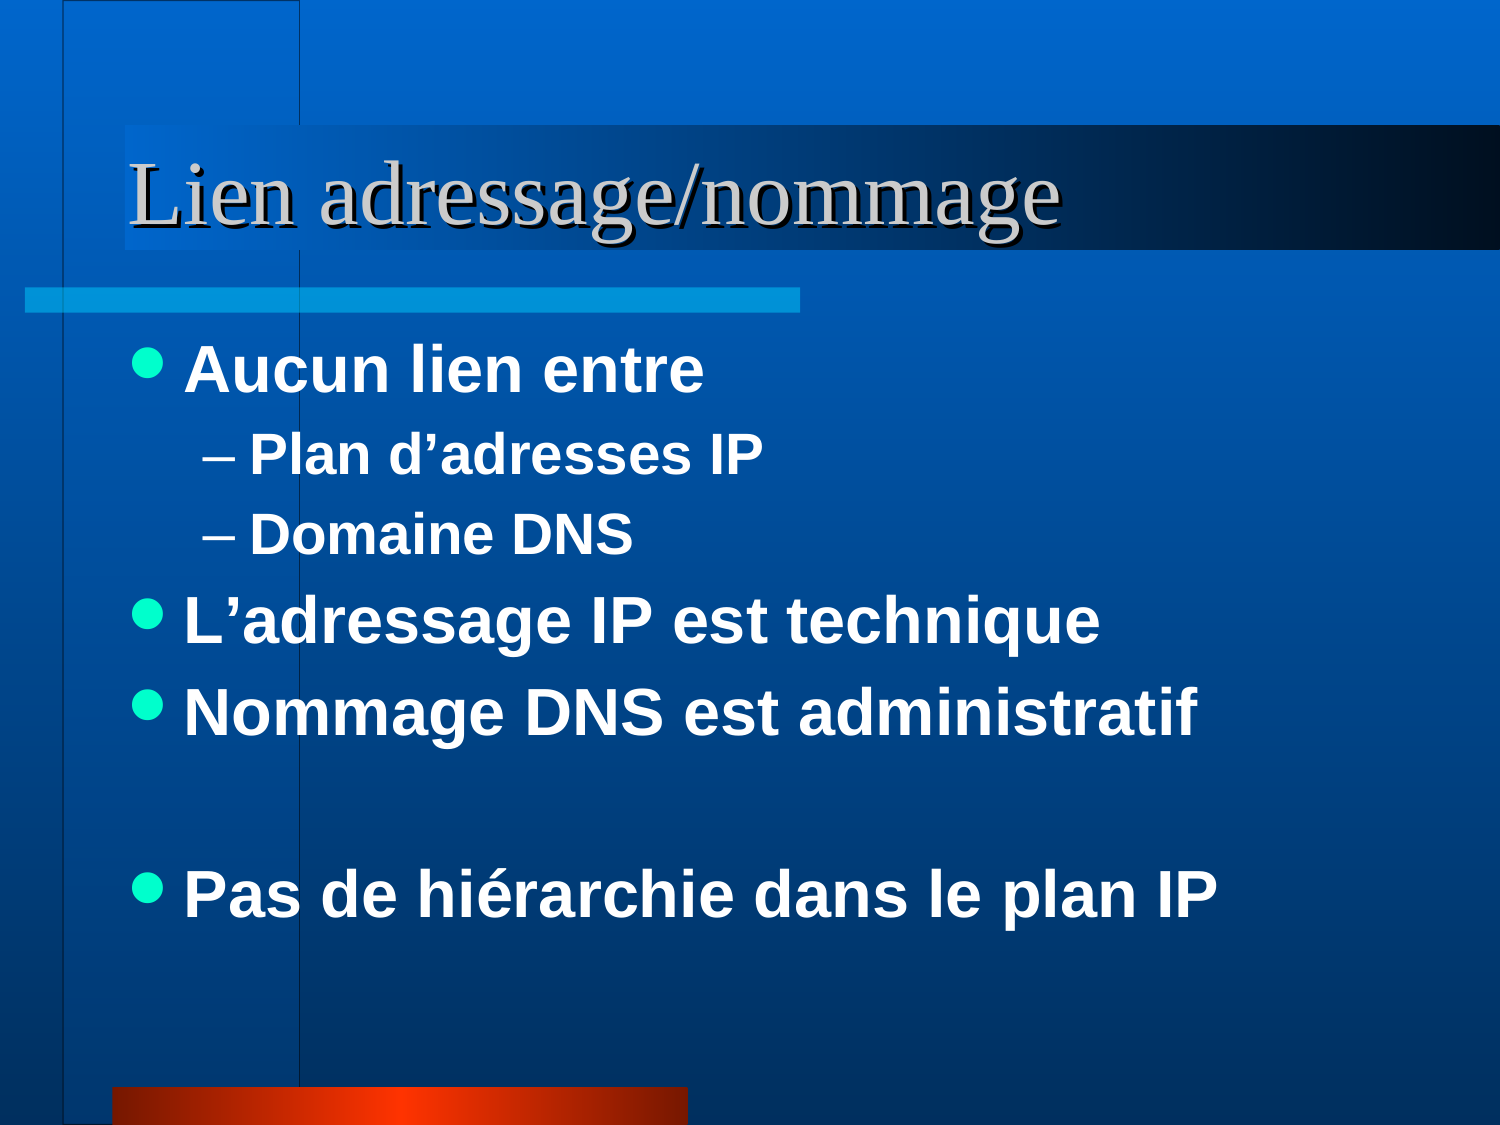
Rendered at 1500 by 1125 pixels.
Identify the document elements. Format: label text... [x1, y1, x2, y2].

title Lien adressage/nommage [112, 99, 1388, 288]
list Aucun lien entre Plan d’adresses IP Domaine DNS L’adressage IP est technique Nommage DNS est administratif Pas de hiérarchie dans le plan IP [112, 324, 1388, 1032]
